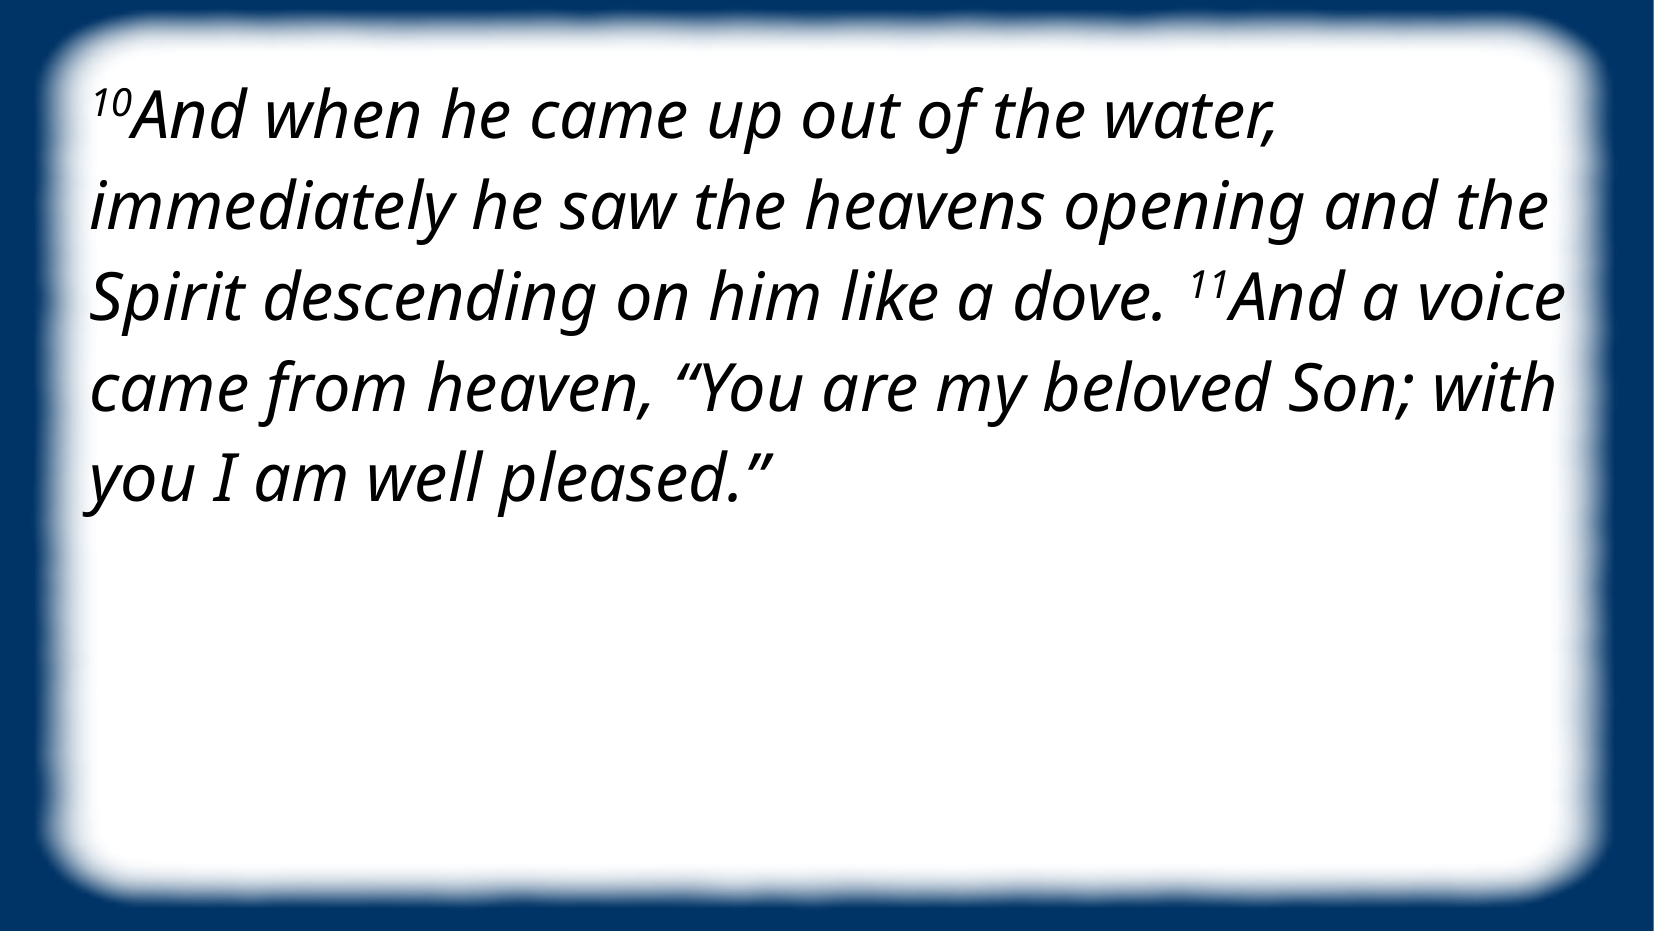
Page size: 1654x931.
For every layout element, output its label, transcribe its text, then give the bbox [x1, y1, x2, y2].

text_box 10And when he came up out of the water, immediately he saw the heavens opening and the Spirit descending on him like a dove. 11And a voice came from heaven, “You are my beloved Son; with you I am well pleased.” [75, 60, 1591, 541]
picture [0, 0, 1654, 931]
